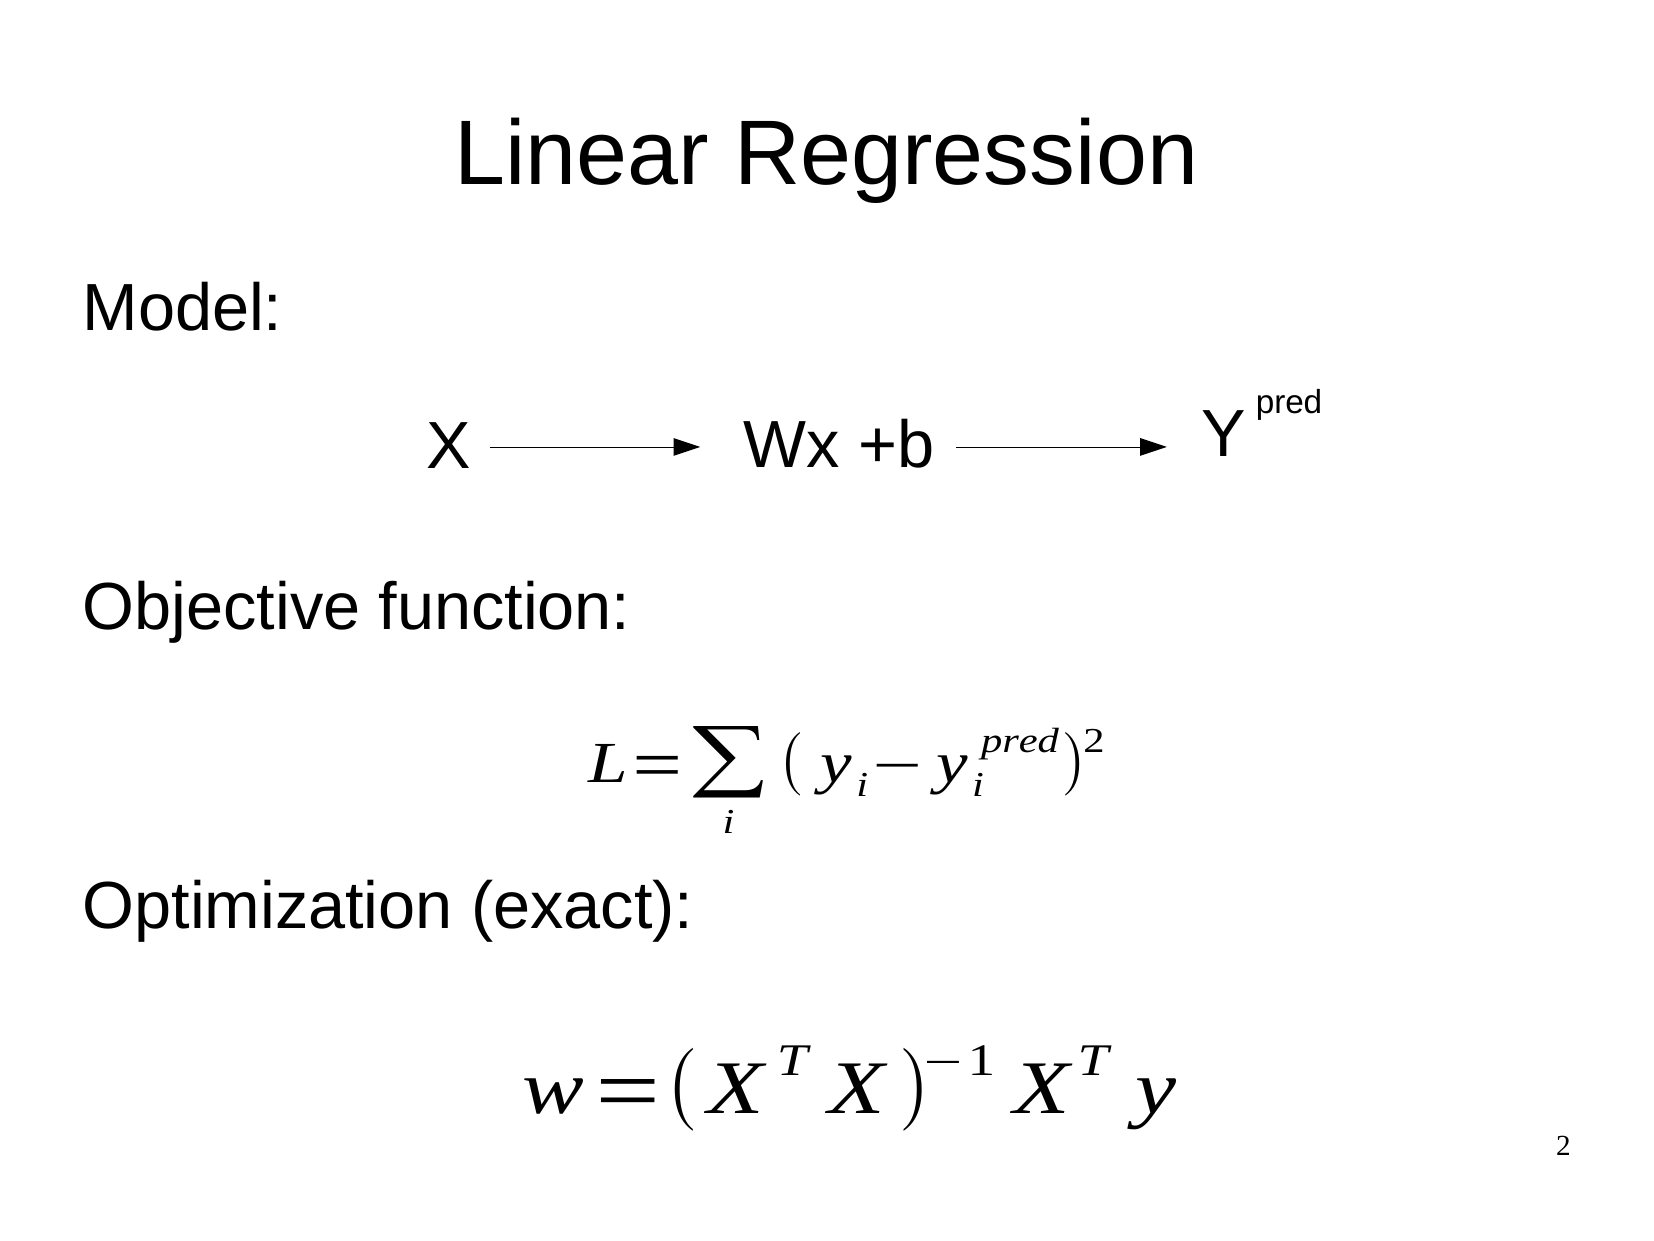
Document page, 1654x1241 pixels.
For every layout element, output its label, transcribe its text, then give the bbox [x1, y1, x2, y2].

chart [499, 1032, 1206, 1134]
text_box pred [1185, 383, 1353, 436]
title Linear Regression [82, 49, 1571, 257]
text_box Model: Objective function: Optimization (exact): [82, 270, 1571, 1168]
chart [566, 720, 1122, 841]
